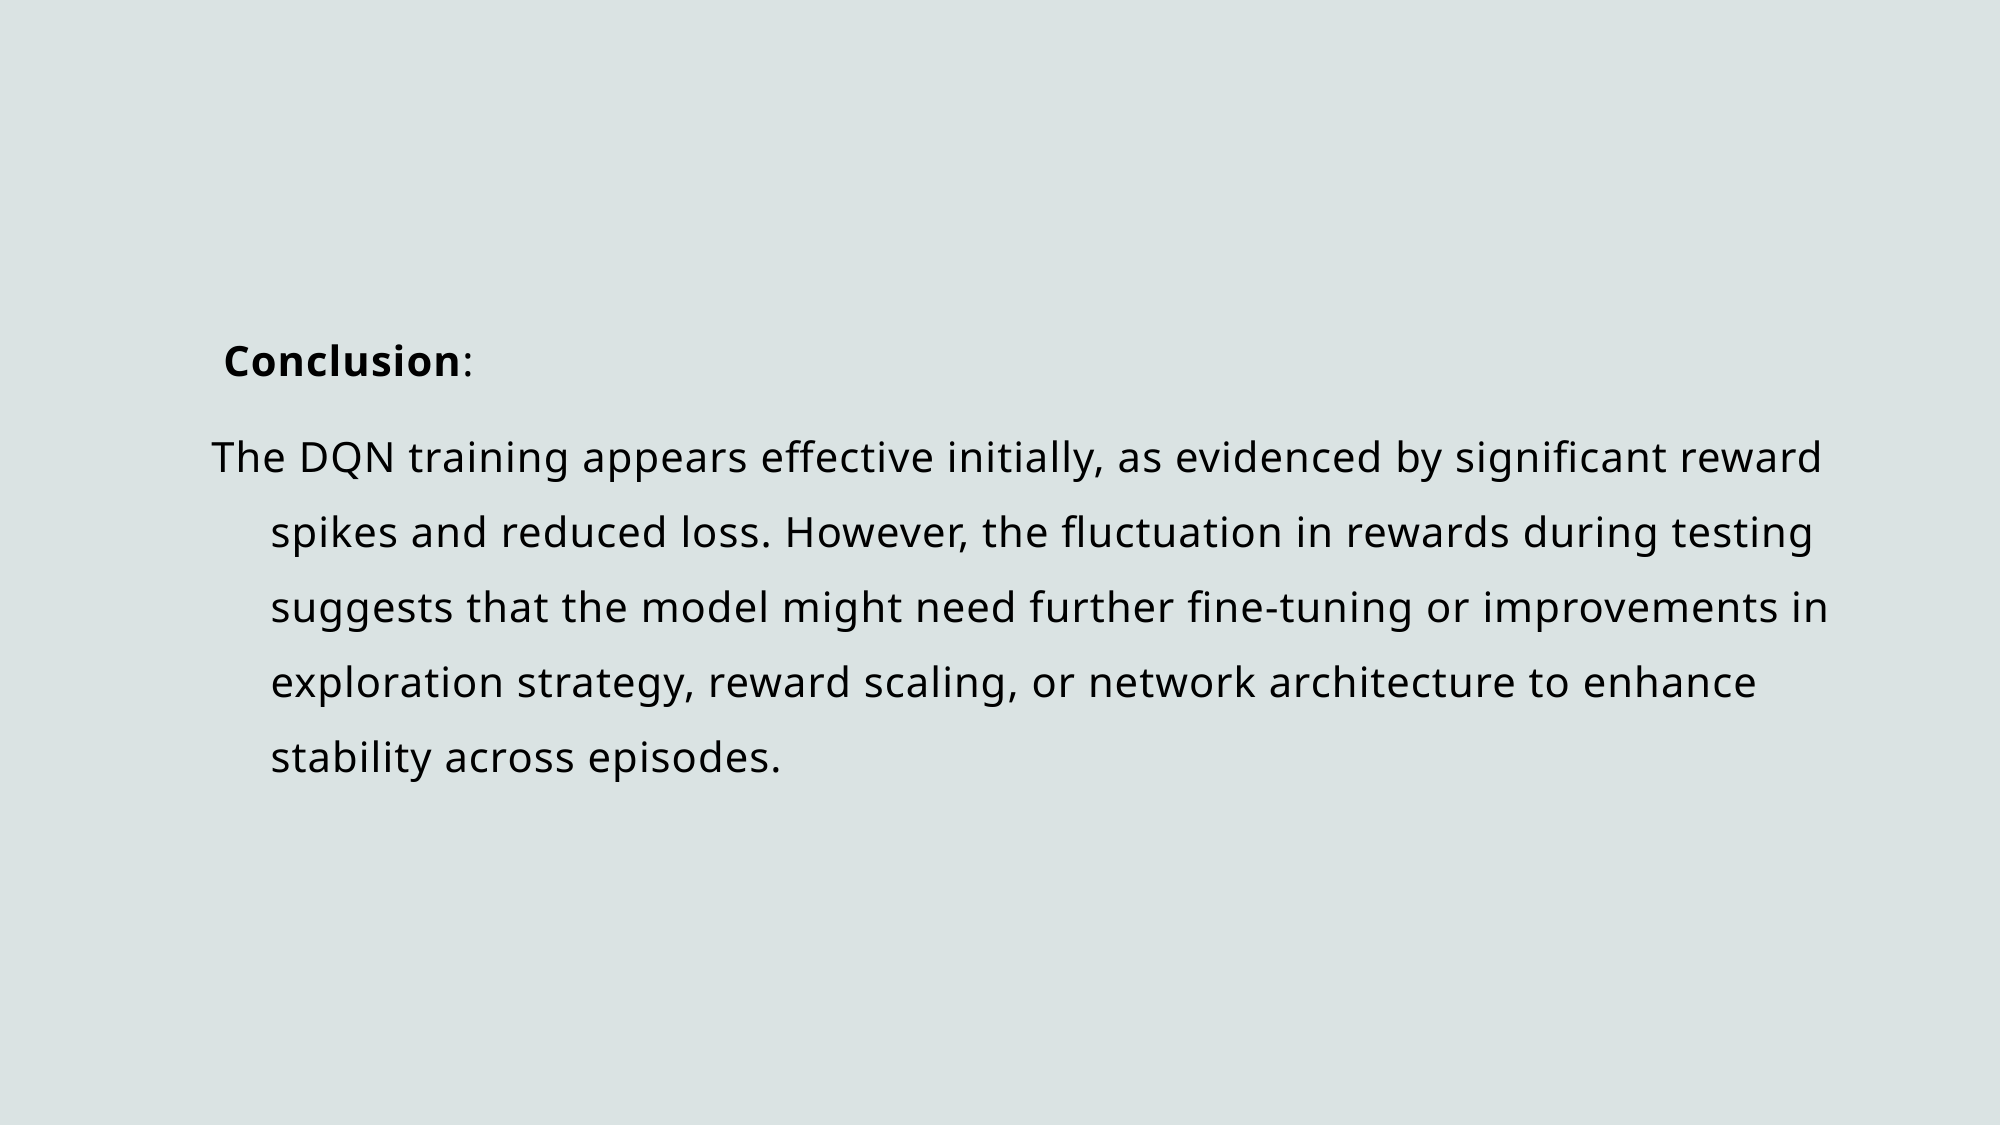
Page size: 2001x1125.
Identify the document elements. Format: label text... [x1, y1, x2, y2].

list Conclusion: The DQN training appears effective initially, as evidenced by significant reward spikes and reduced loss. However, the fluctuation in rewards during testing suggests that the model might need further fine-tuning or improvements in exploration strategy, reward scaling, or network architecture to enhance stability across episodes. [137, 301, 1863, 984]
